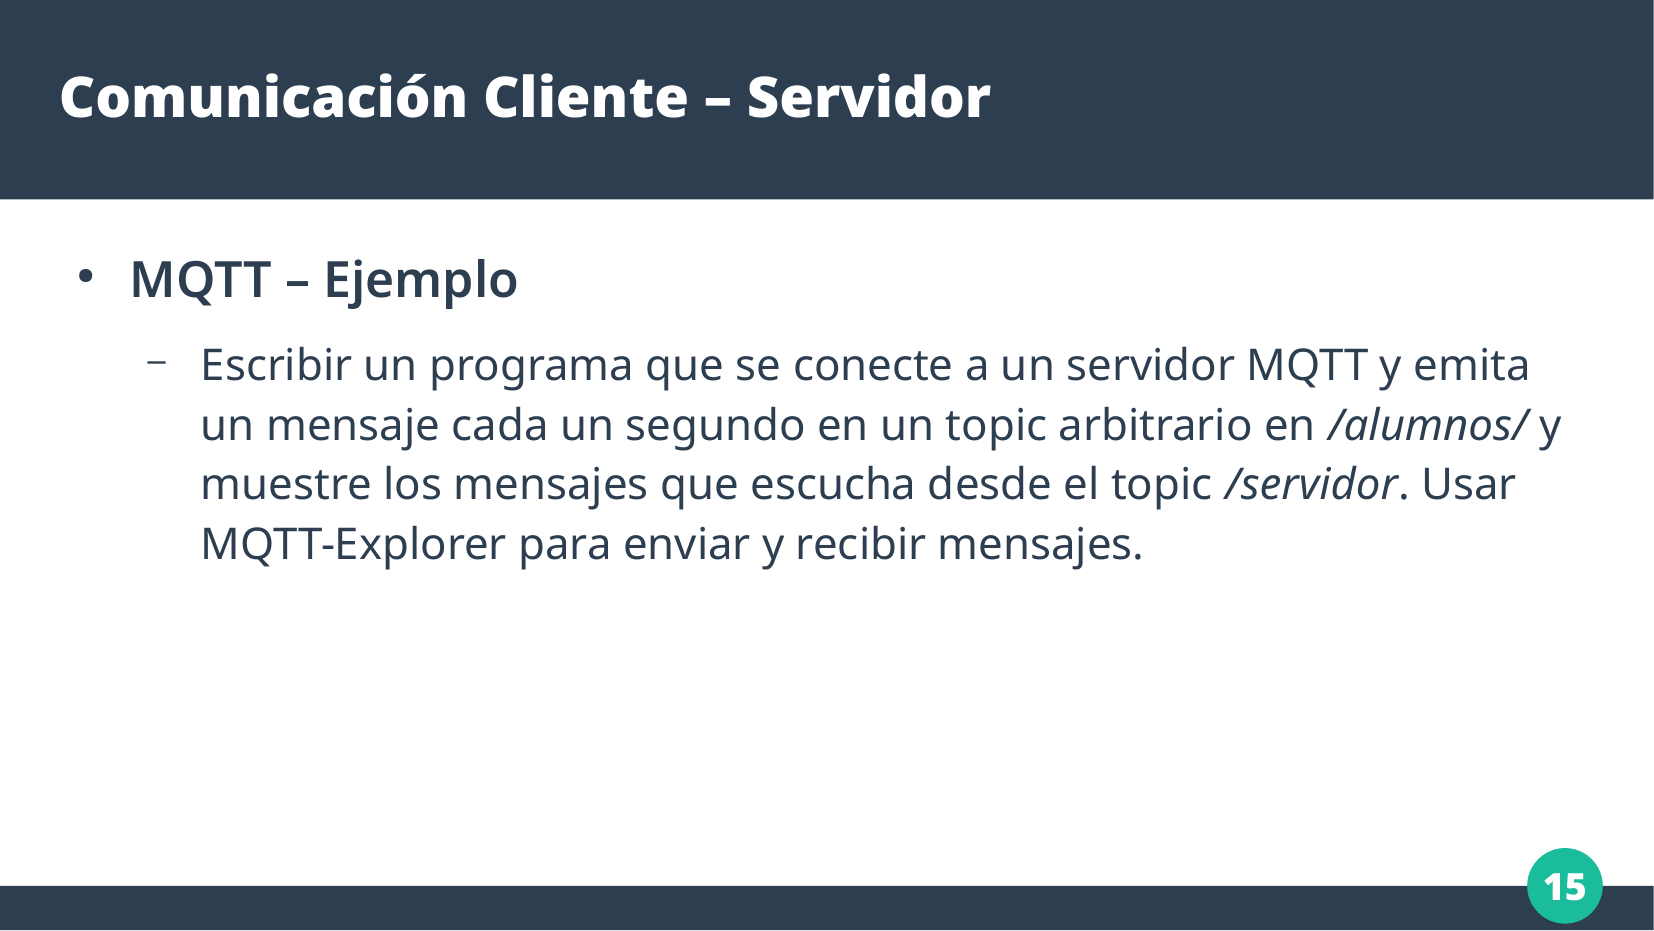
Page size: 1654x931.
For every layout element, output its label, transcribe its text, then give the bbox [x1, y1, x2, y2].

title Comunicación Cliente – Servidor [59, 37, 1595, 155]
list MQTT – Ejemplo Escribir un programa que se conecte a un servidor MQTT y emita un mensaje cada un segundo en un topic arbitrario en /alumnos/ y muestre los mensajes que escucha desde el topic /servidor. Usar MQTT-Explorer para enviar y recibir mensajes. [59, 243, 1595, 864]
